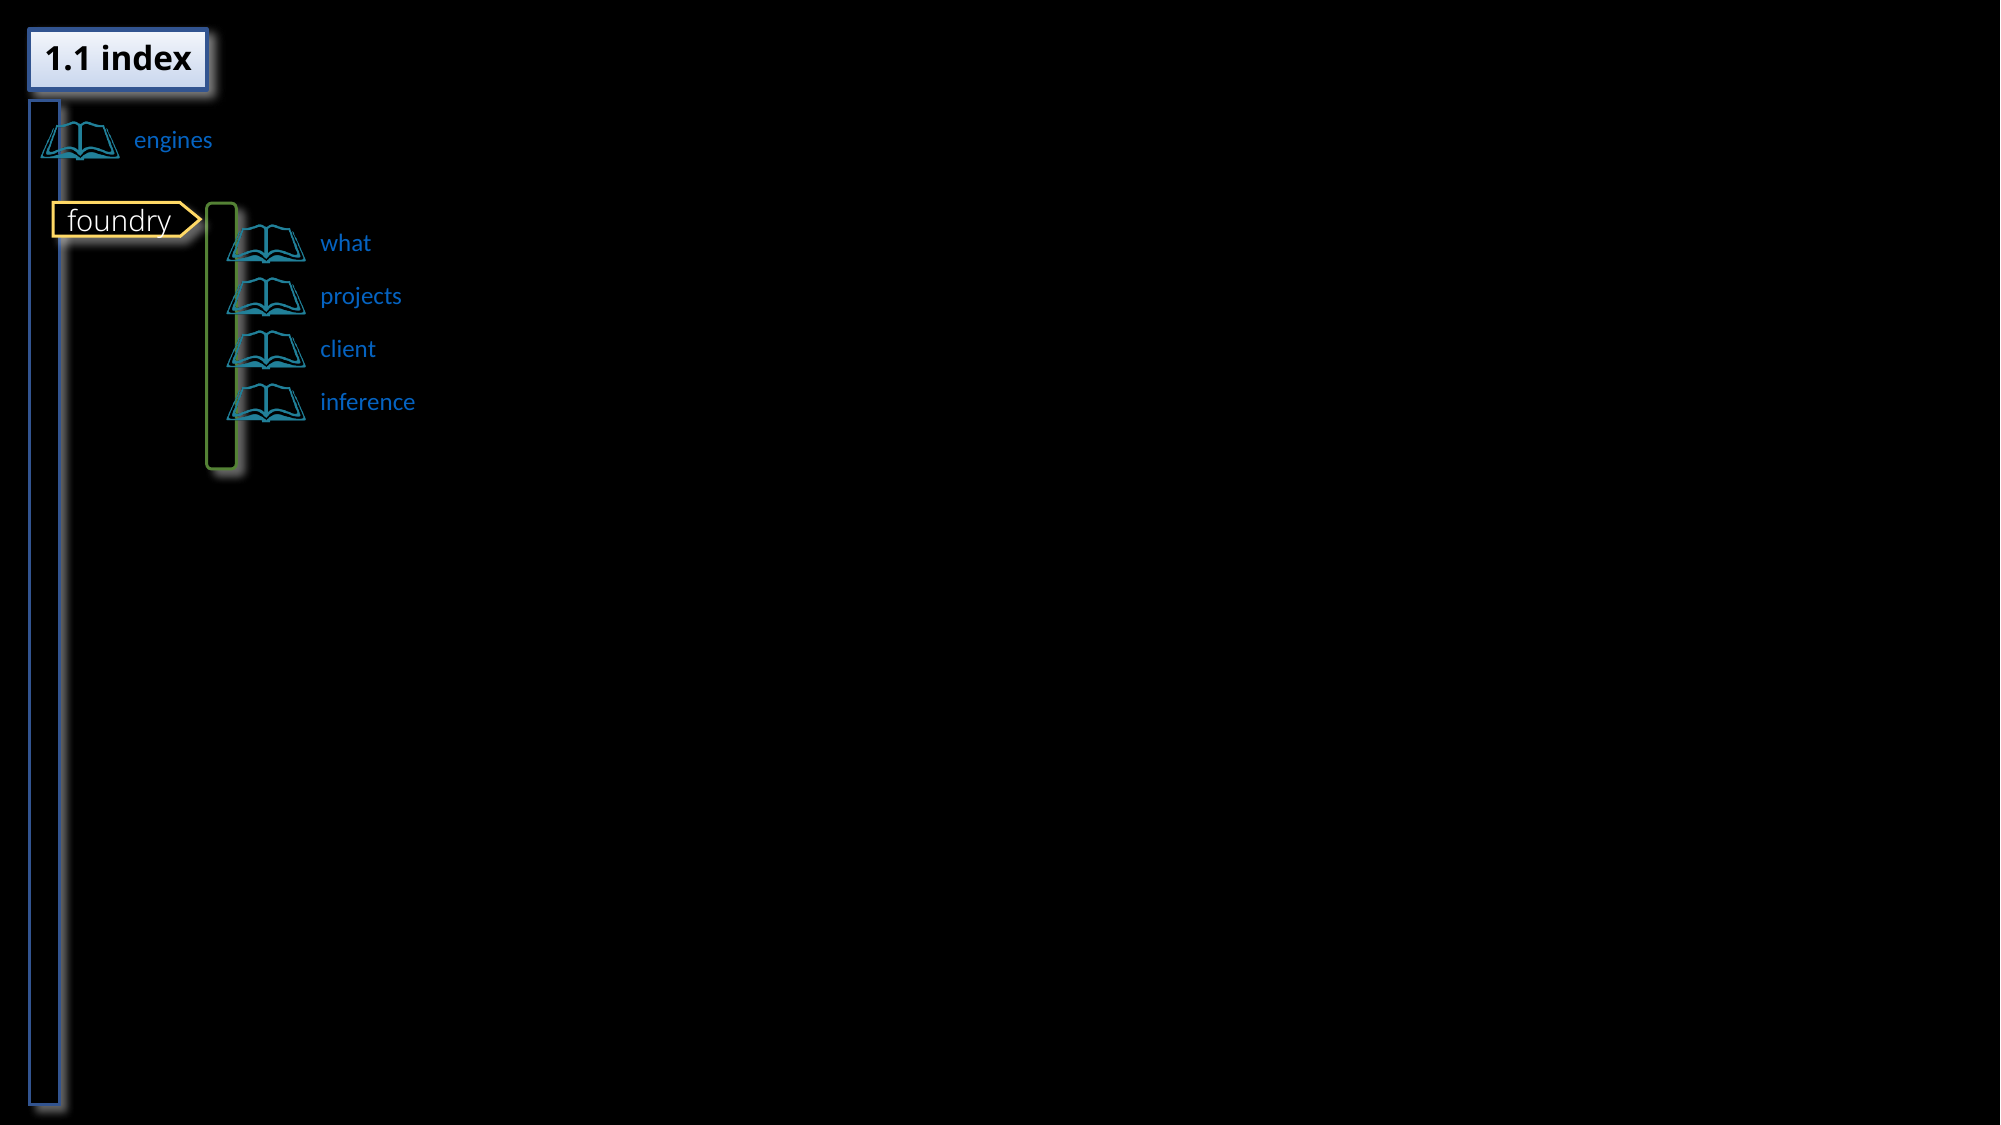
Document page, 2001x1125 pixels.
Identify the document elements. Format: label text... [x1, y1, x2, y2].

text_box what [305, 219, 387, 265]
text_box client [305, 325, 392, 371]
text_box [29, 100, 60, 1105]
text_box inference [305, 378, 431, 424]
title 1.1 index [29, 29, 207, 90]
picture [224, 222, 306, 266]
picture [224, 381, 306, 425]
text_box [206, 203, 237, 469]
text_box projects [305, 272, 417, 318]
text_box engines [119, 116, 228, 162]
picture [224, 328, 306, 372]
picture [38, 119, 120, 163]
picture [224, 275, 306, 319]
text_box foundry [53, 202, 201, 237]
